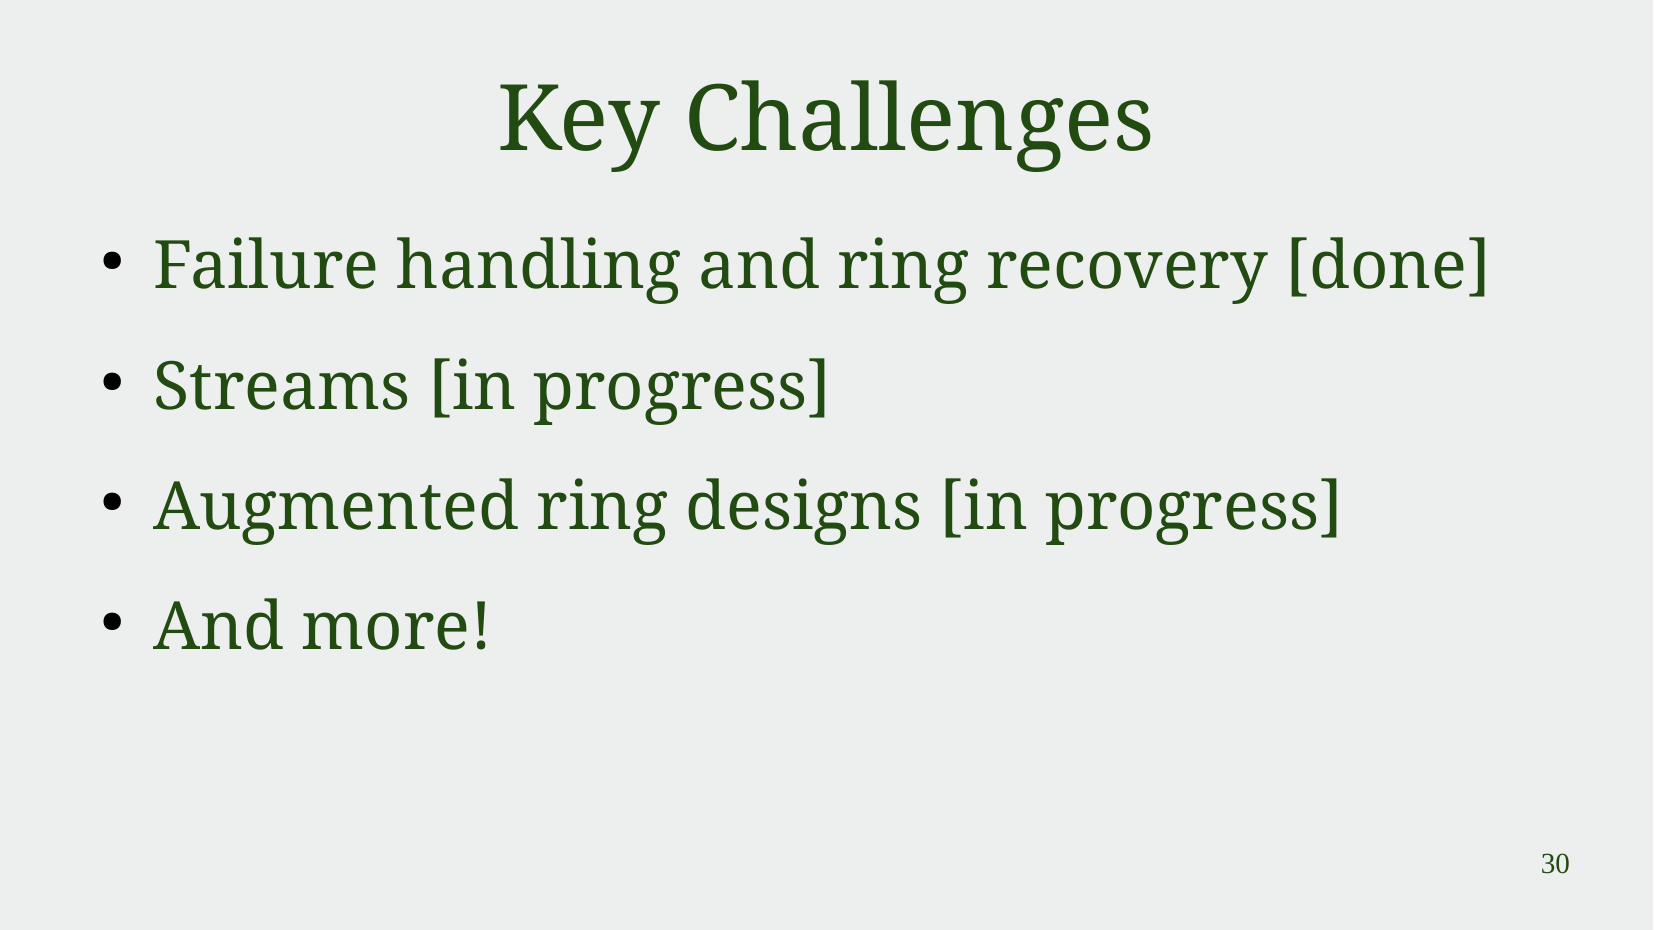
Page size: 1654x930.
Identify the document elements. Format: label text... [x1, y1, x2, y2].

list Failure handling and ring recovery [done] Streams [in progress] Augmented ring designs [in progress] And more! [82, 217, 1571, 757]
title Key Challenges [82, 37, 1571, 193]
